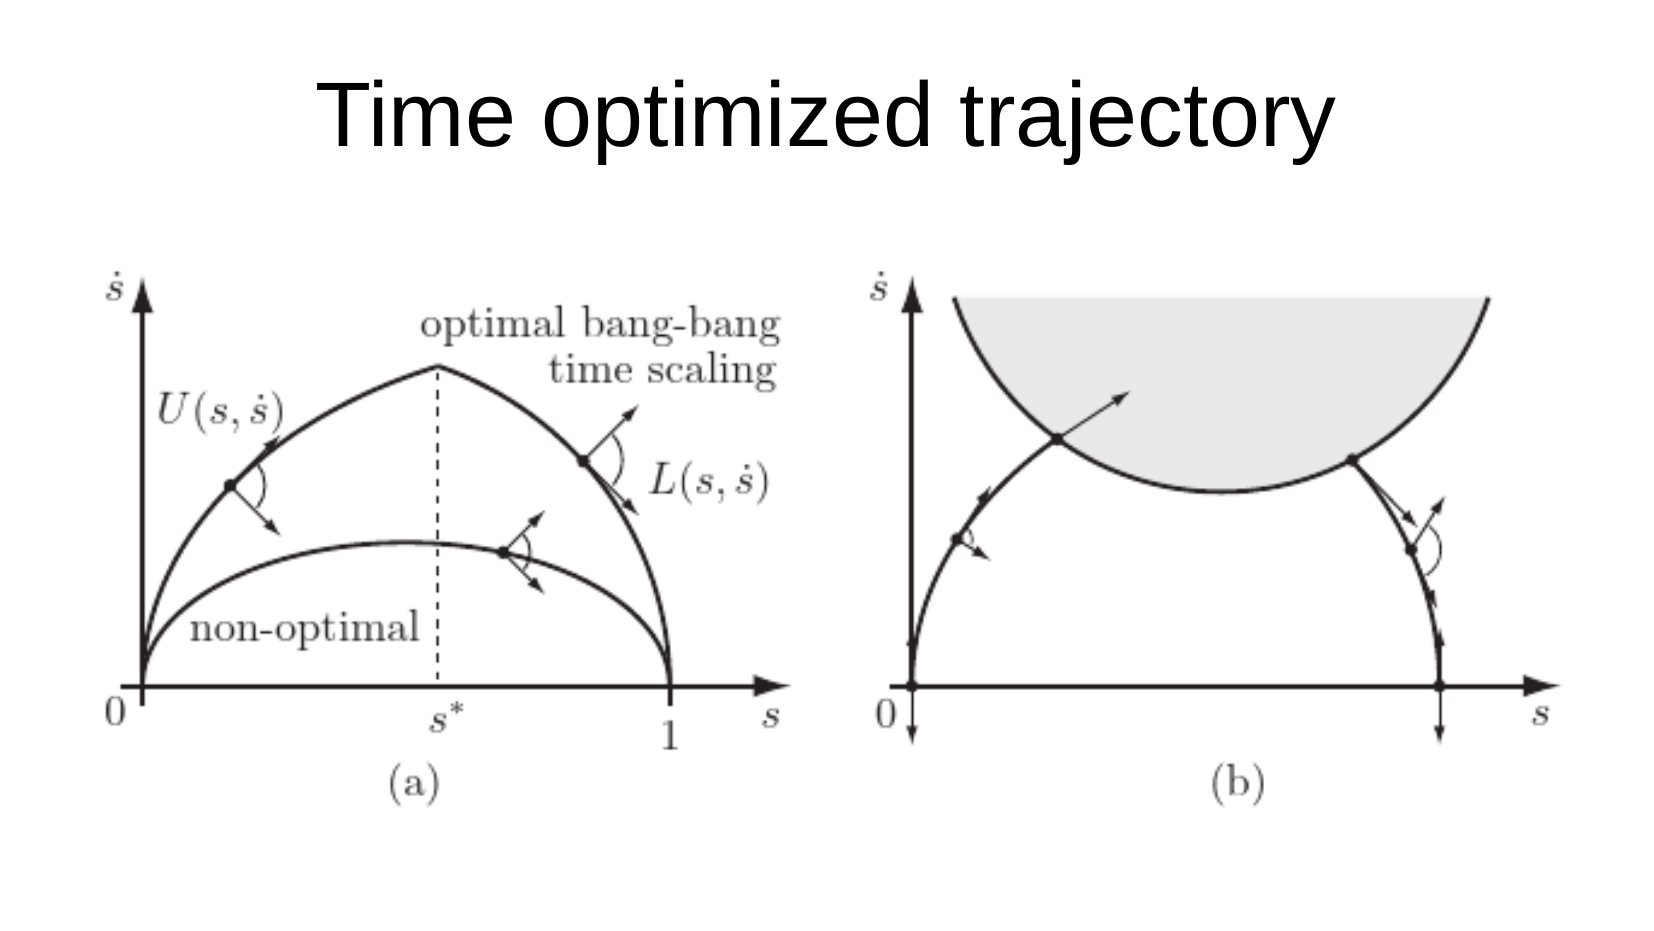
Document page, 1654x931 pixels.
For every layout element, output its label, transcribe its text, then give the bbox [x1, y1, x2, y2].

picture [61, 224, 1587, 826]
title Time optimized trajectory [82, 37, 1571, 193]
